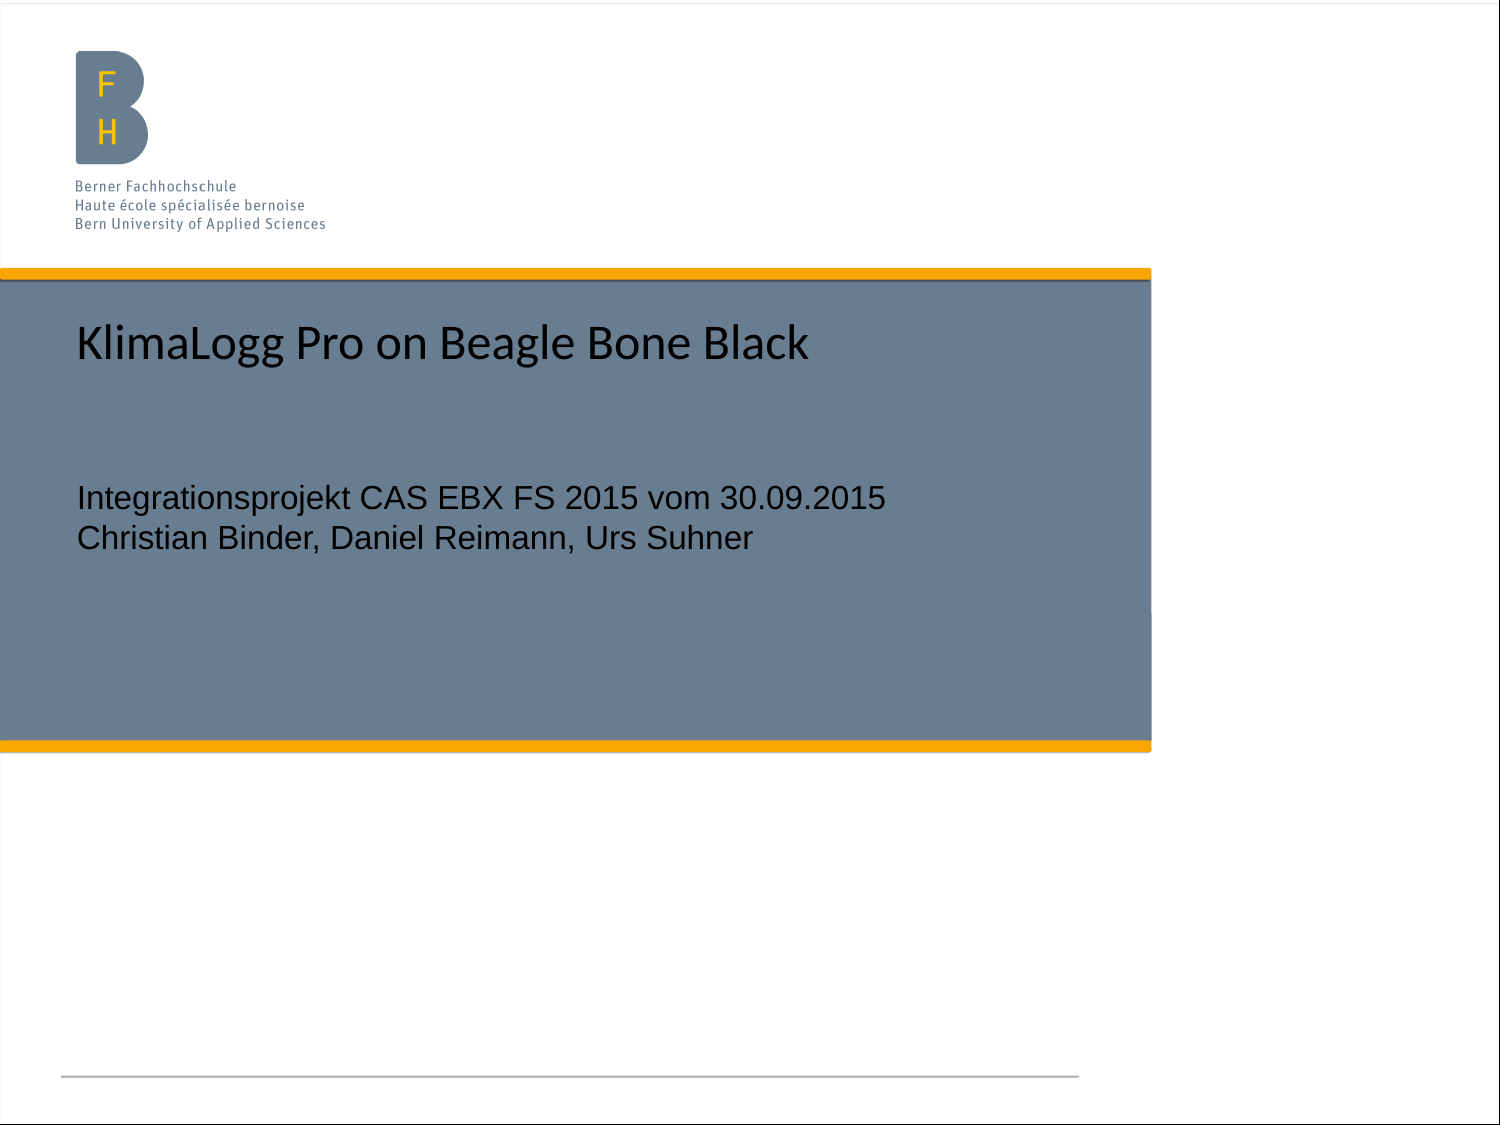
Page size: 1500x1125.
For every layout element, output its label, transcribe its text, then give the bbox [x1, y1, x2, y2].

picture [74, 51, 326, 233]
subtitle Integrationsprojekt CAS EBX FS 2015 vom 30.09.2015 Christian Binder, Daniel Reimann, Urs Suhner [76, 389, 1146, 522]
title KlimaLogg Pro on Beagle Bone Black [76, 301, 1146, 389]
